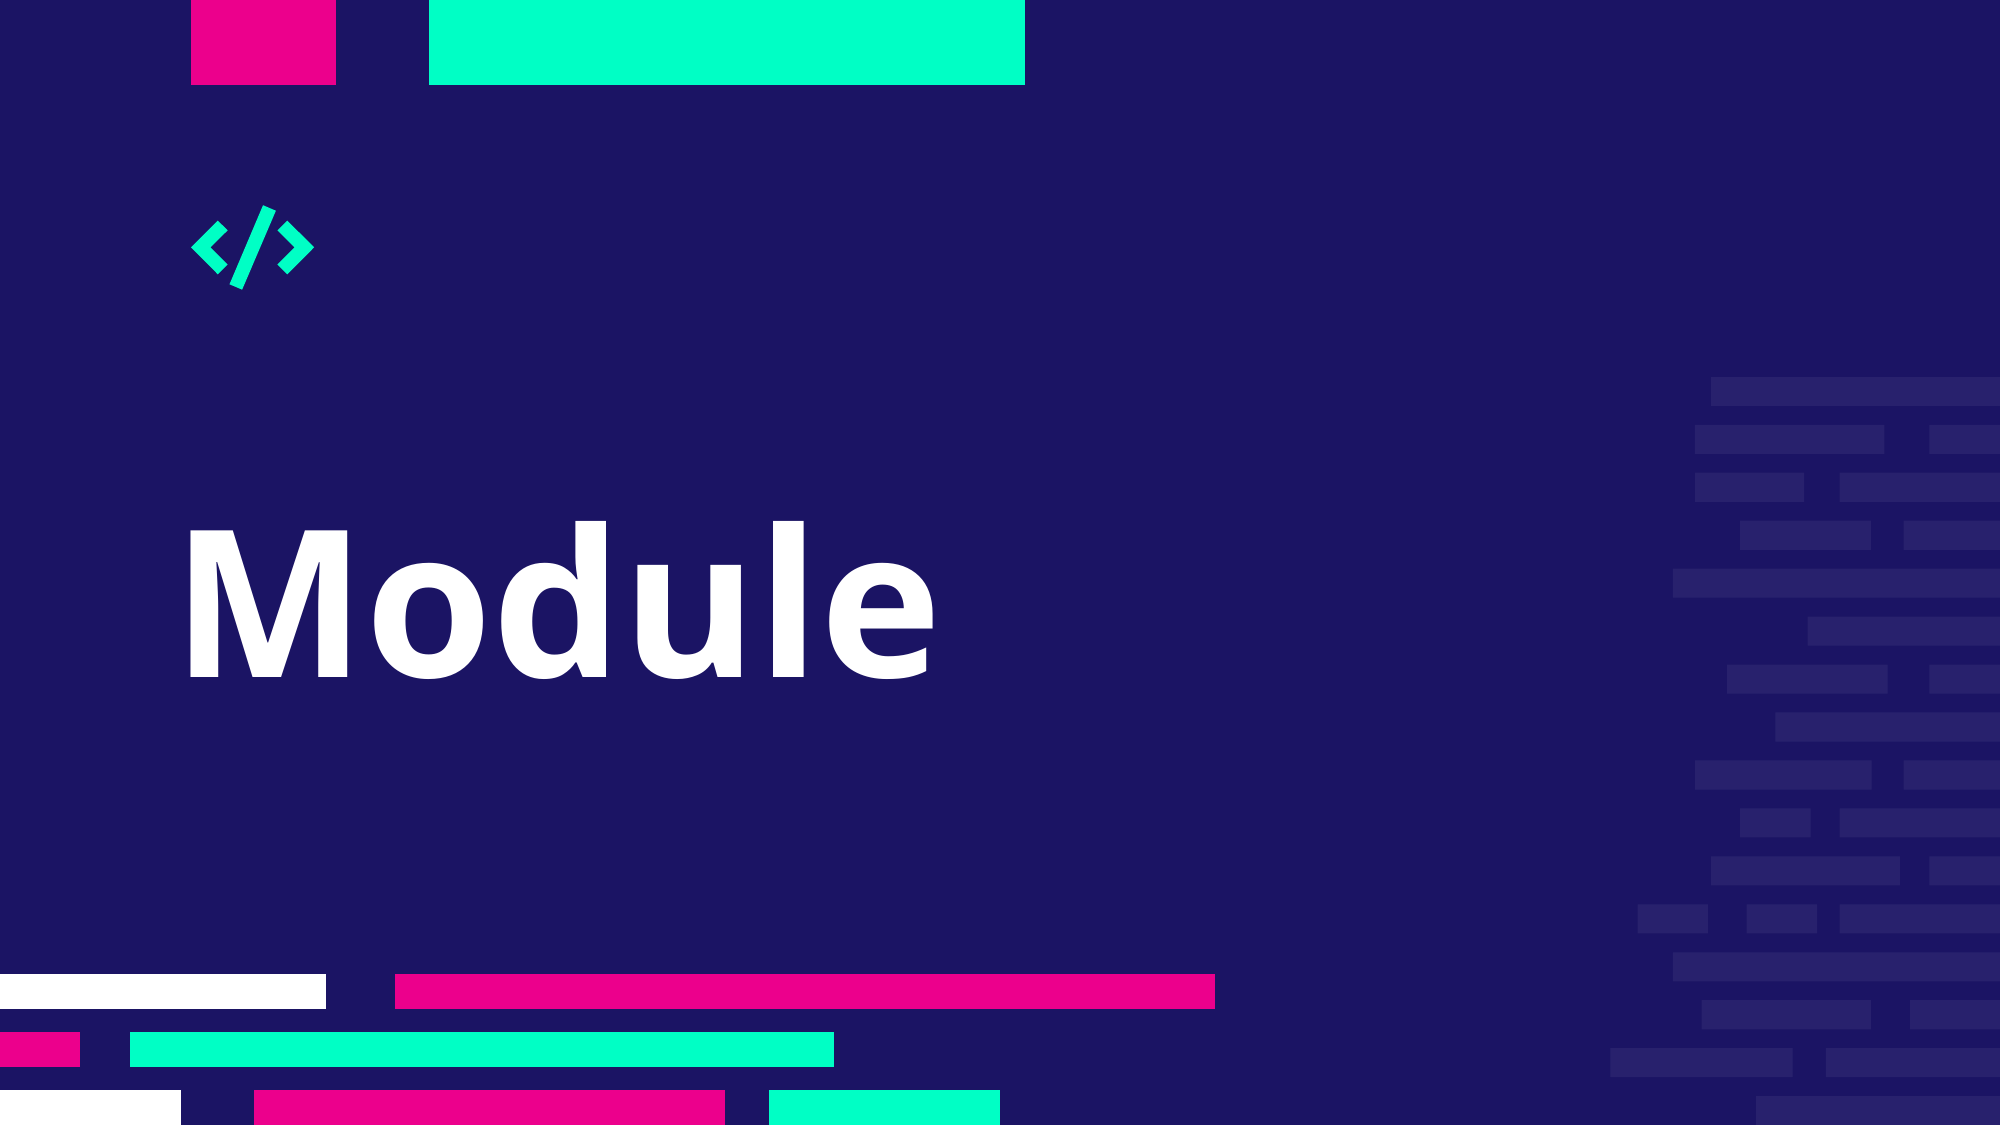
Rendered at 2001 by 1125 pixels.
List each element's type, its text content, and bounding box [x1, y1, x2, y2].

title Module [157, 299, 2000, 718]
